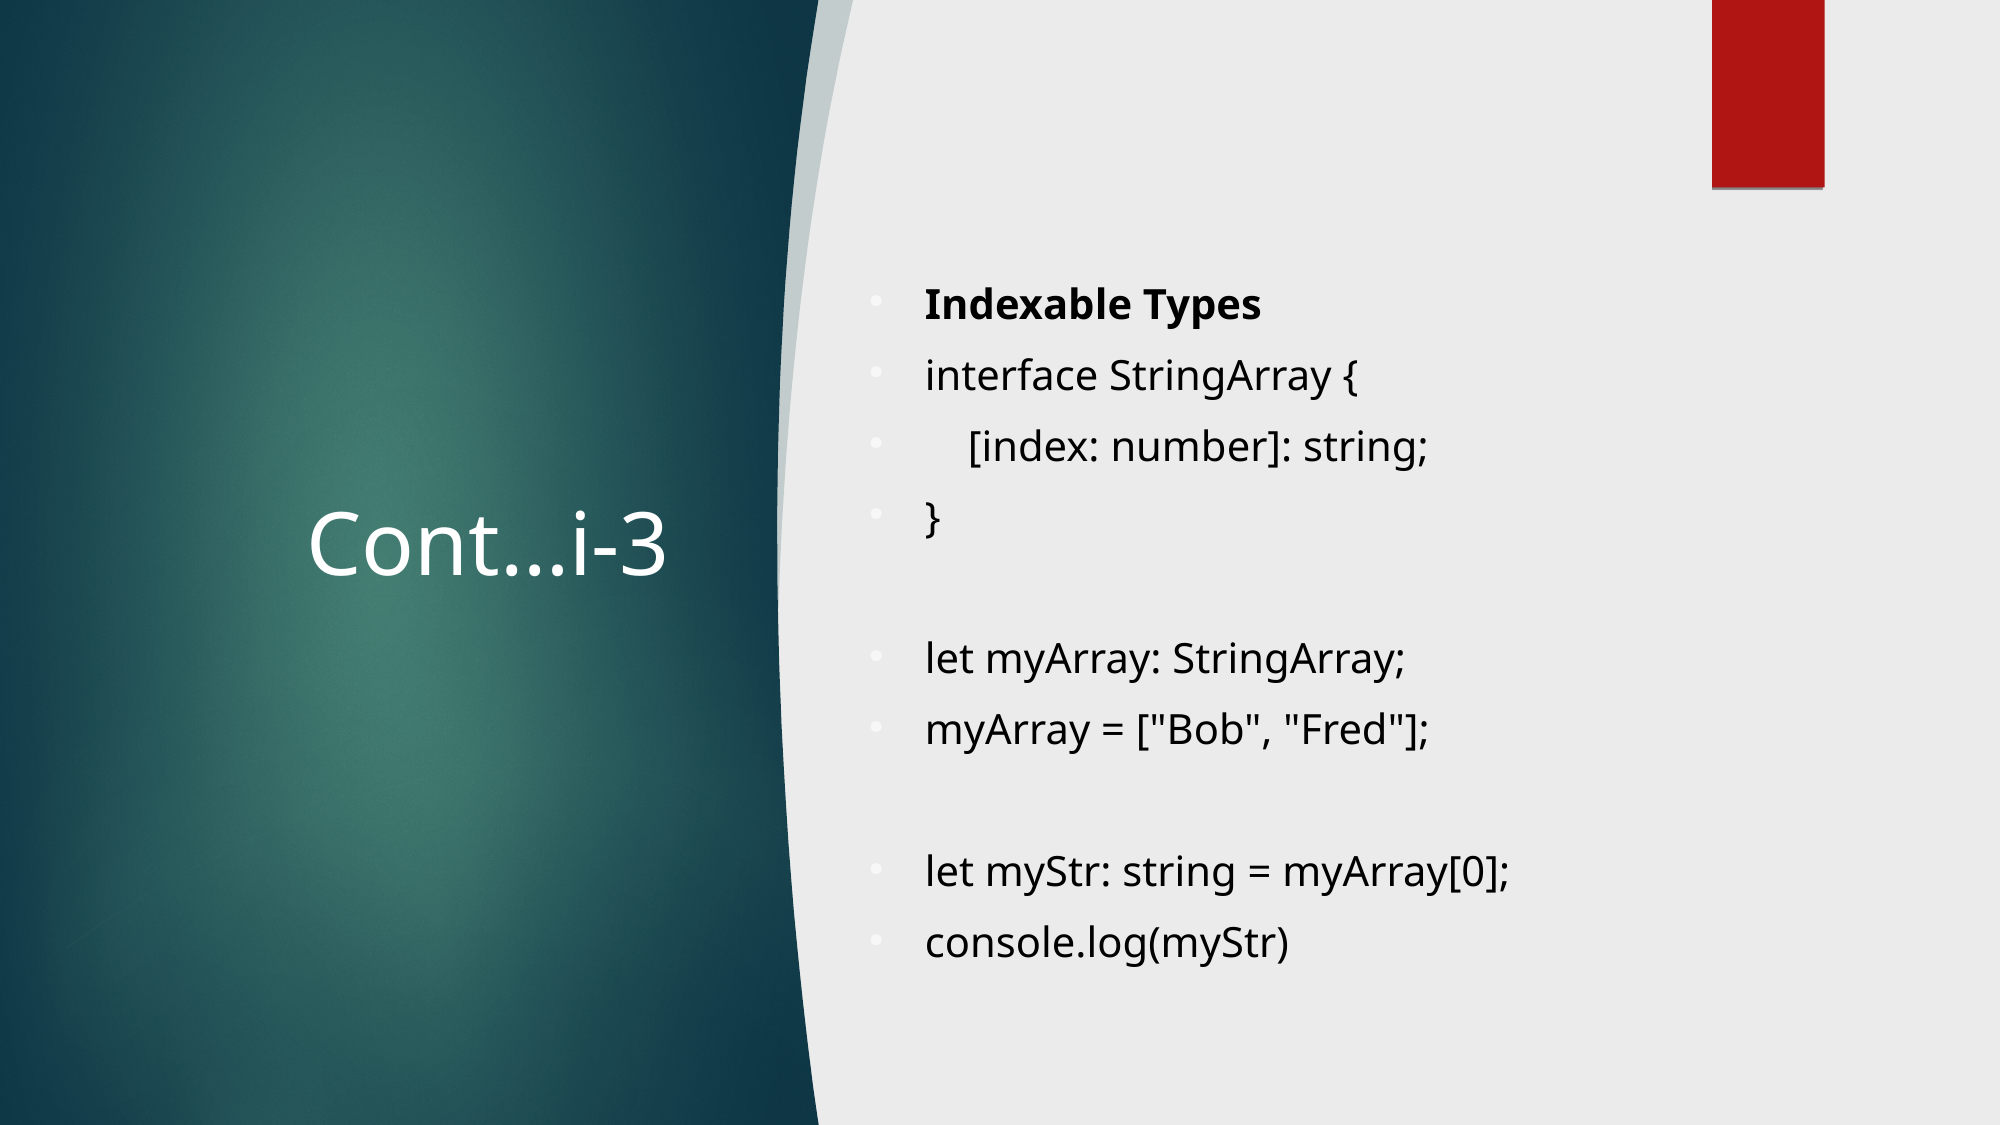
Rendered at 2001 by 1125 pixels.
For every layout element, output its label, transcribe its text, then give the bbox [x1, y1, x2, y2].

list Indexable Types interface StringArray { [index: number]: string; } let myArray: StringArray; myArray = ["Bob", "Fred"]; let myStr: string = myArray[0]; console.log(myStr) [853, 270, 1825, 1004]
title Cont…i-3 [107, 270, 685, 1004]
text_box [0, 0, 2000, 1125]
